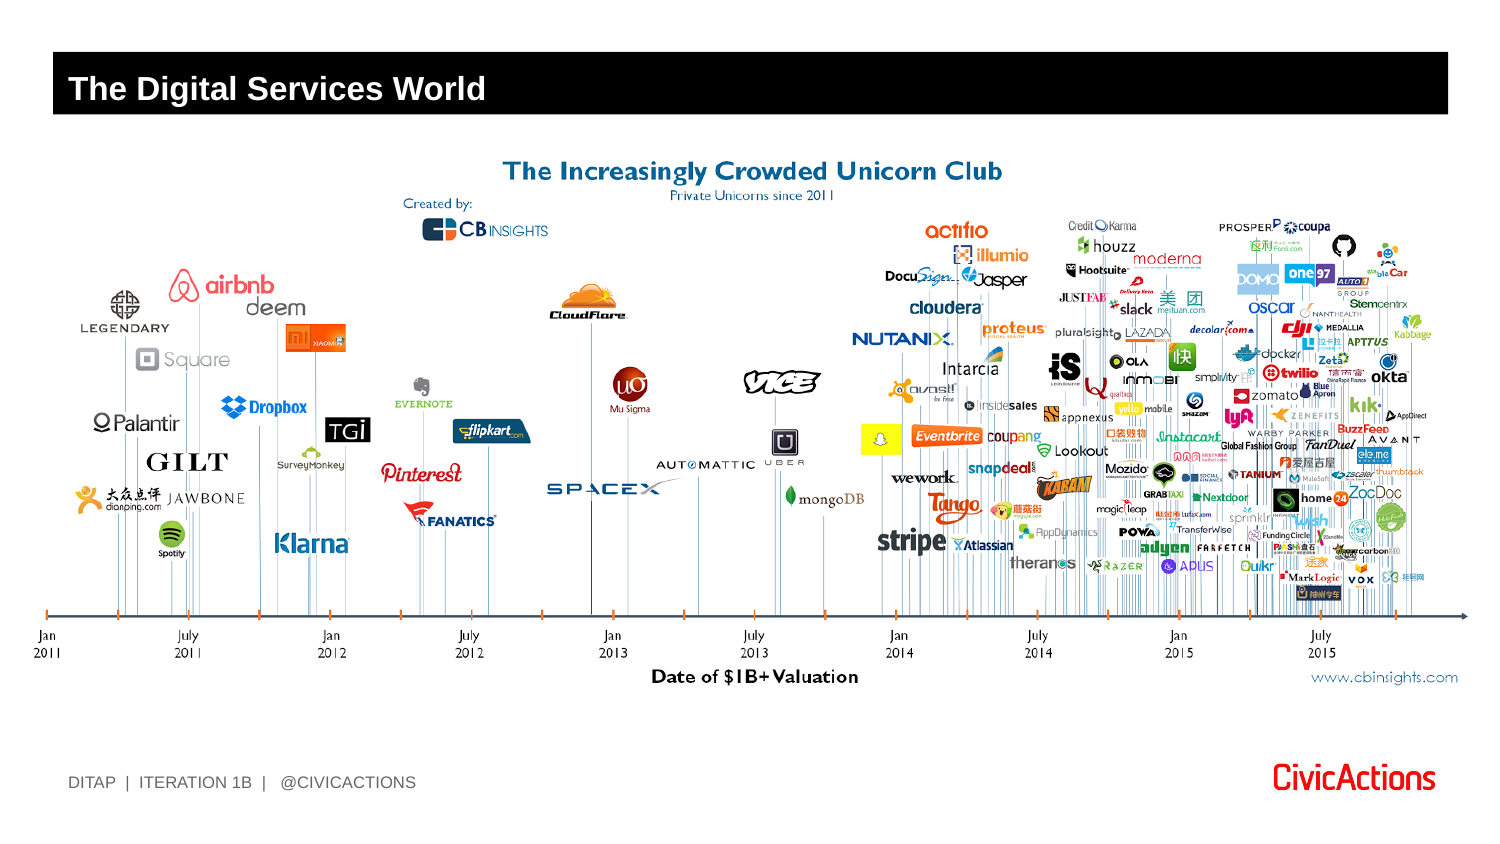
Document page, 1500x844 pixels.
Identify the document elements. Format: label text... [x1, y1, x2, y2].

text_box The Digital Services World [53, 51, 1449, 115]
picture [24, 145, 1475, 699]
picture [1271, 758, 1438, 795]
